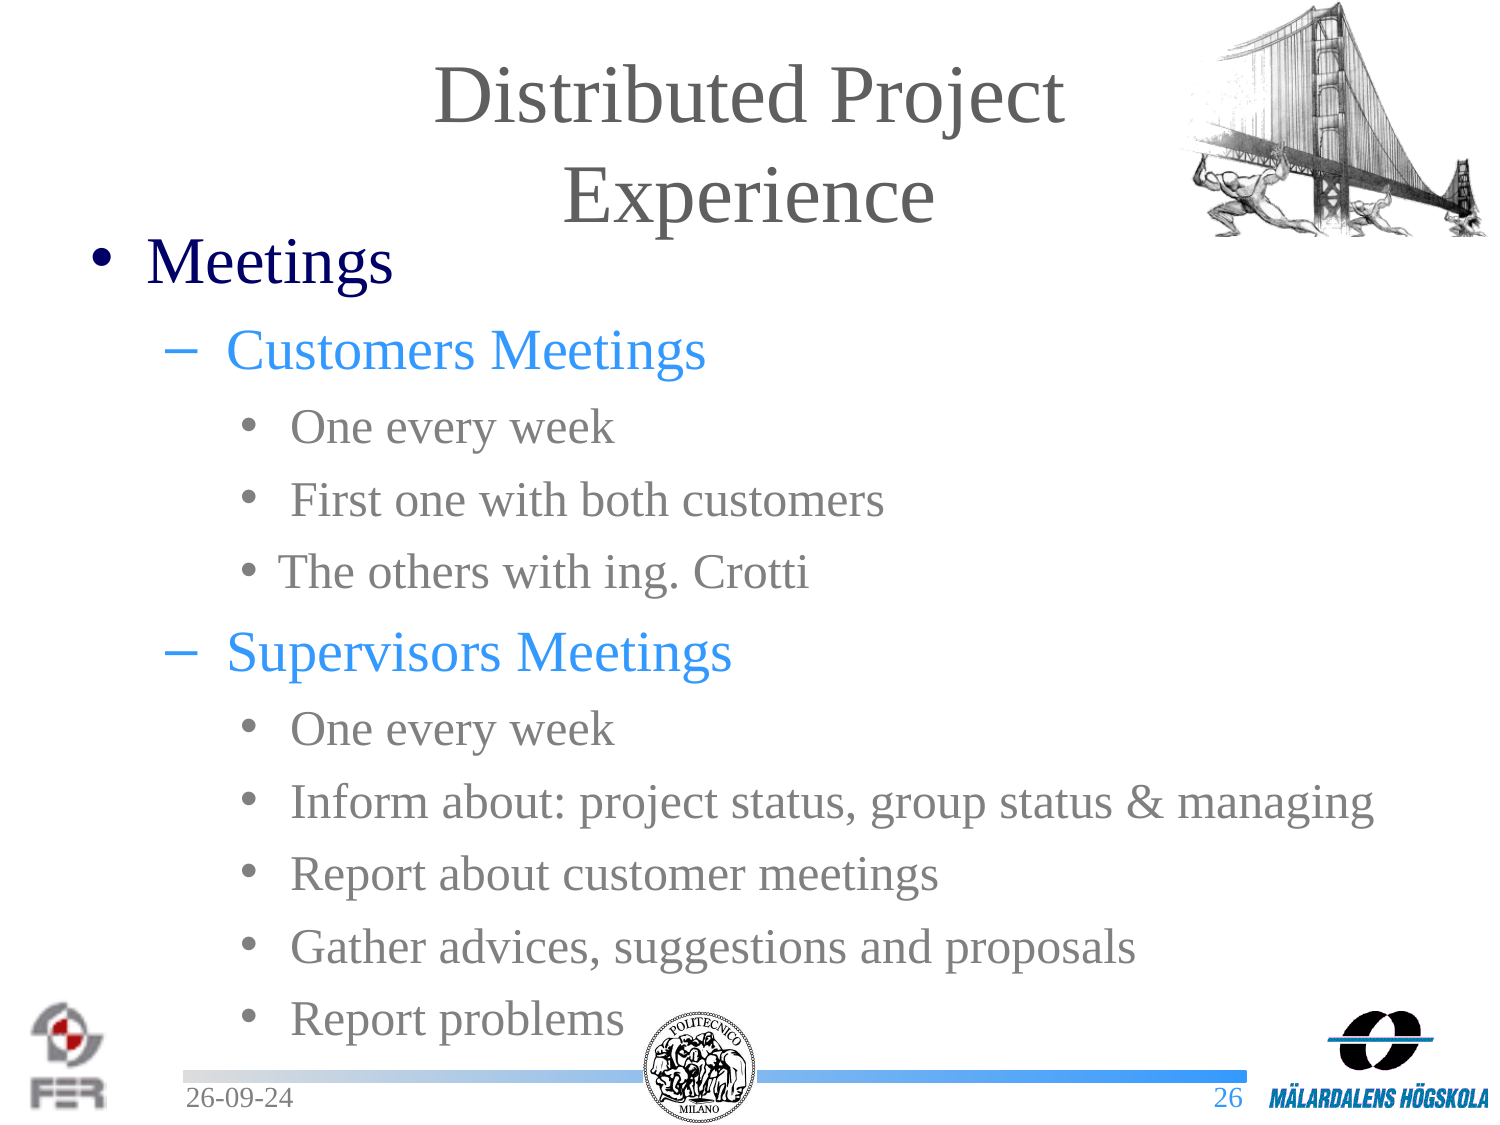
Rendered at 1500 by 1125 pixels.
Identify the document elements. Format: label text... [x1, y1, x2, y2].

picture [643, 1054, 757, 1123]
picture [29, 987, 107, 1125]
picture [1454, 1091, 1459, 1108]
picture [1368, 1093, 1374, 1104]
title Distributed Project Experience [75, 31, 1175, 209]
text_box 14-01-09 [171, 1070, 396, 1114]
text_box <numero> [1186, 1070, 1258, 1114]
picture [1175, 0, 1488, 237]
picture [1435, 1096, 1441, 1104]
picture [1269, 1011, 1488, 1108]
list Meetings Customers Meetings One every week First one with both customers The others with ing. Crotti Supervisors Meetings One every week Inform about: project status, group status & managing Report about customer meetings Gather advices, suggestions and proposals Report problems [75, 209, 1426, 1054]
